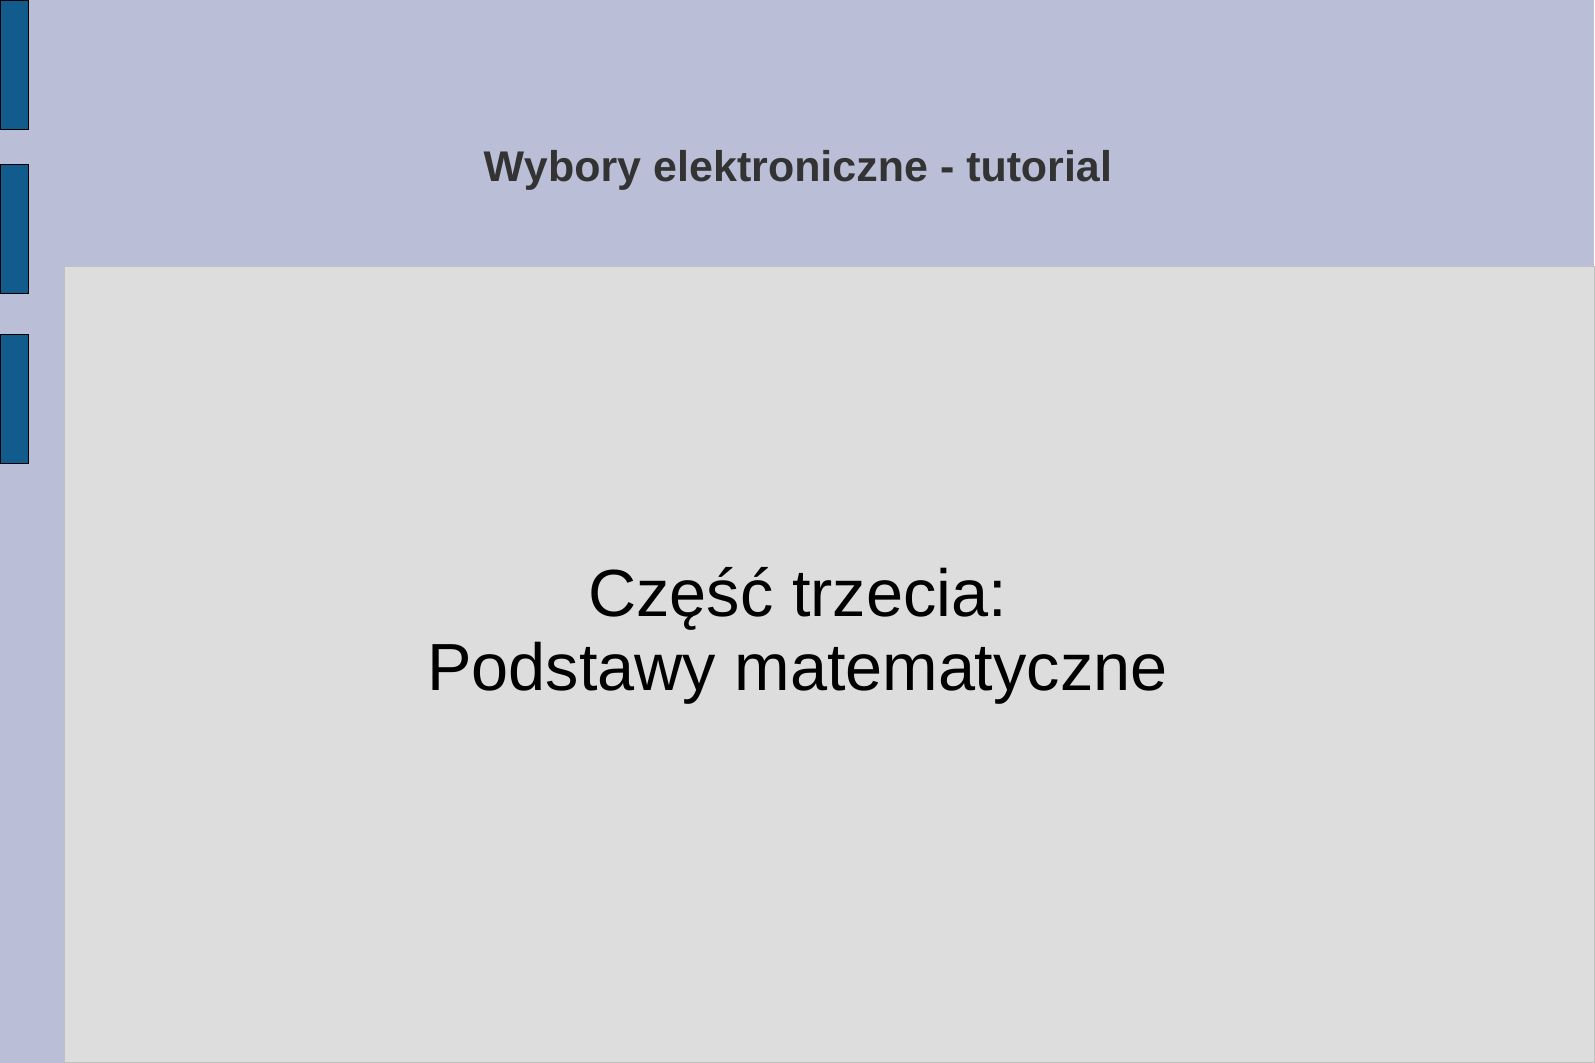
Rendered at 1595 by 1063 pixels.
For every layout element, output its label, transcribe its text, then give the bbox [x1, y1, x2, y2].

subtitle Część trzecia: Podstawy matematyczne [117, 295, 1479, 966]
title Wybory elektroniczne - tutorial [117, 78, 1479, 256]
